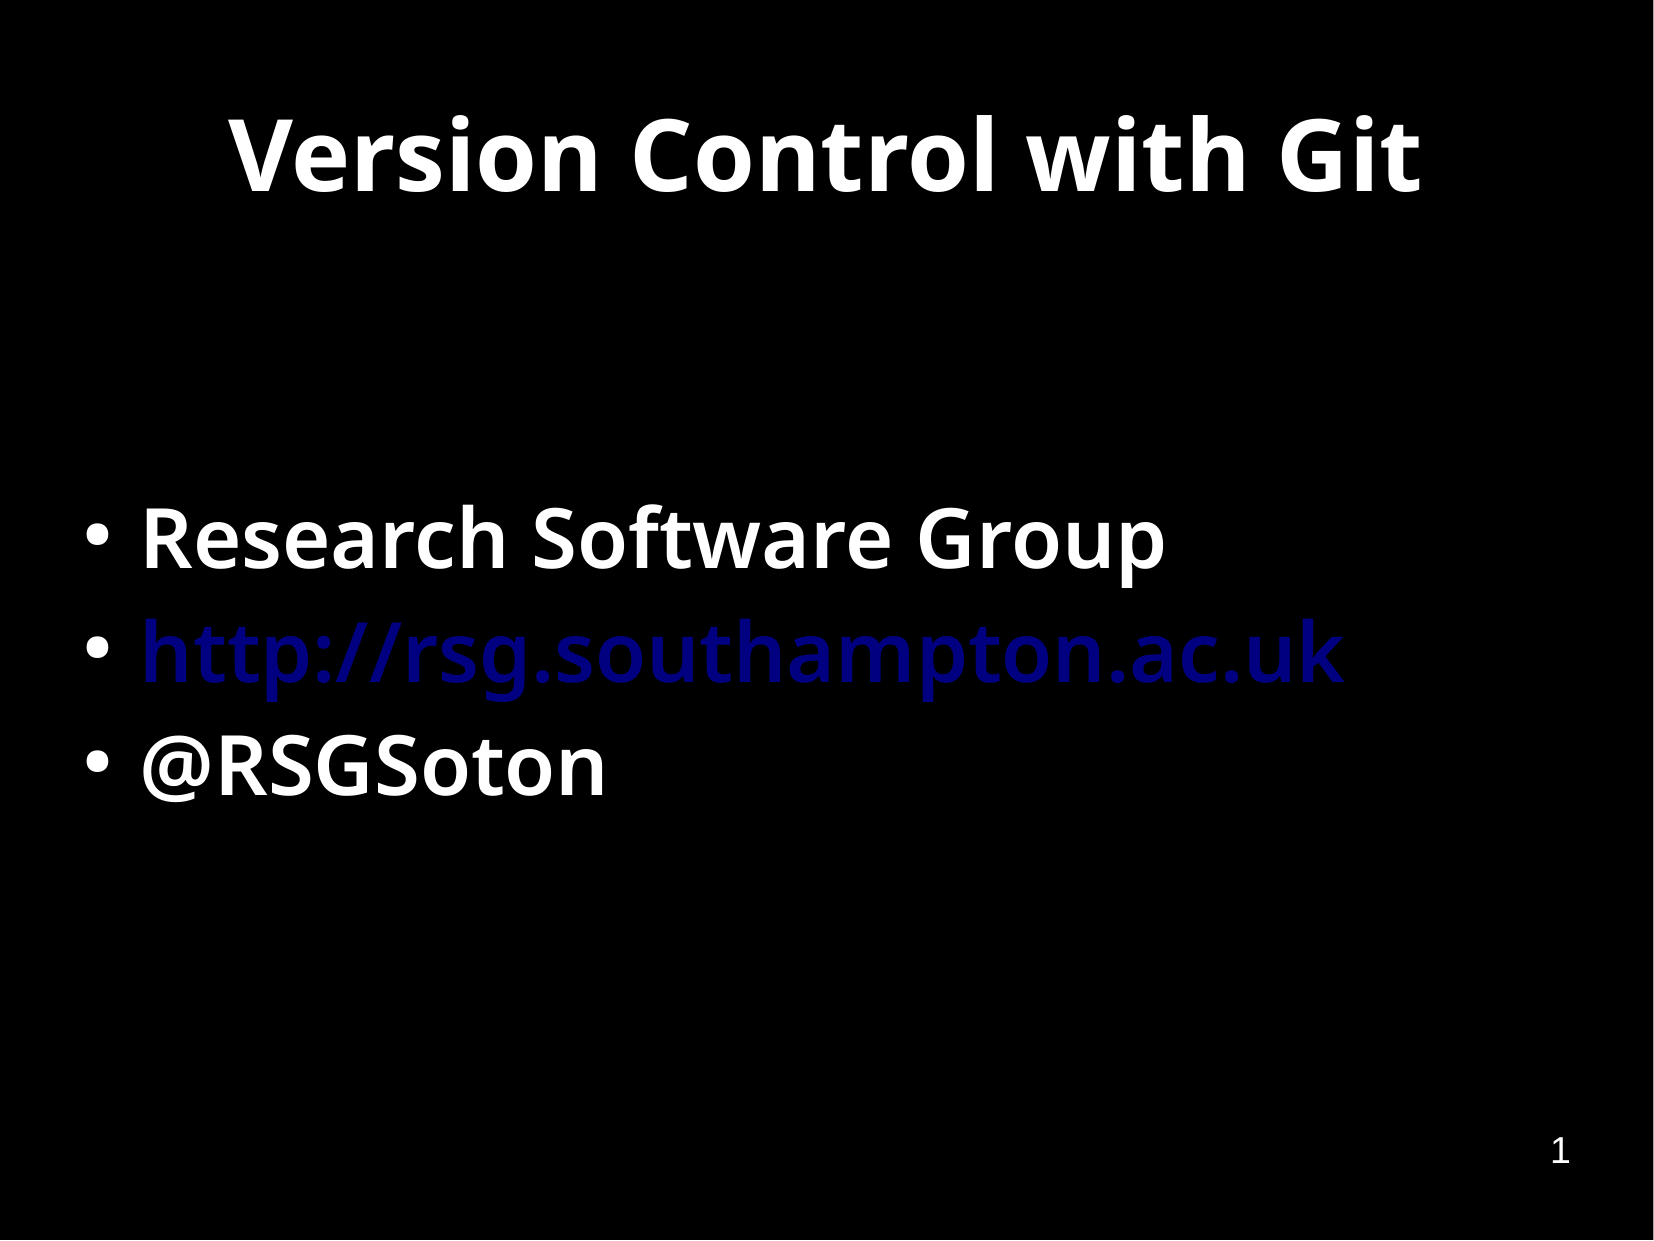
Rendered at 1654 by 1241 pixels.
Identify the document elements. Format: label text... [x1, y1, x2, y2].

text_box 1 [1535, 1122, 1586, 1179]
title Version Control with Git [82, 49, 1571, 257]
subtitle Research Software Group http://rsg.southampton.ac.uk @RSGSoton [82, 290, 1571, 1010]
